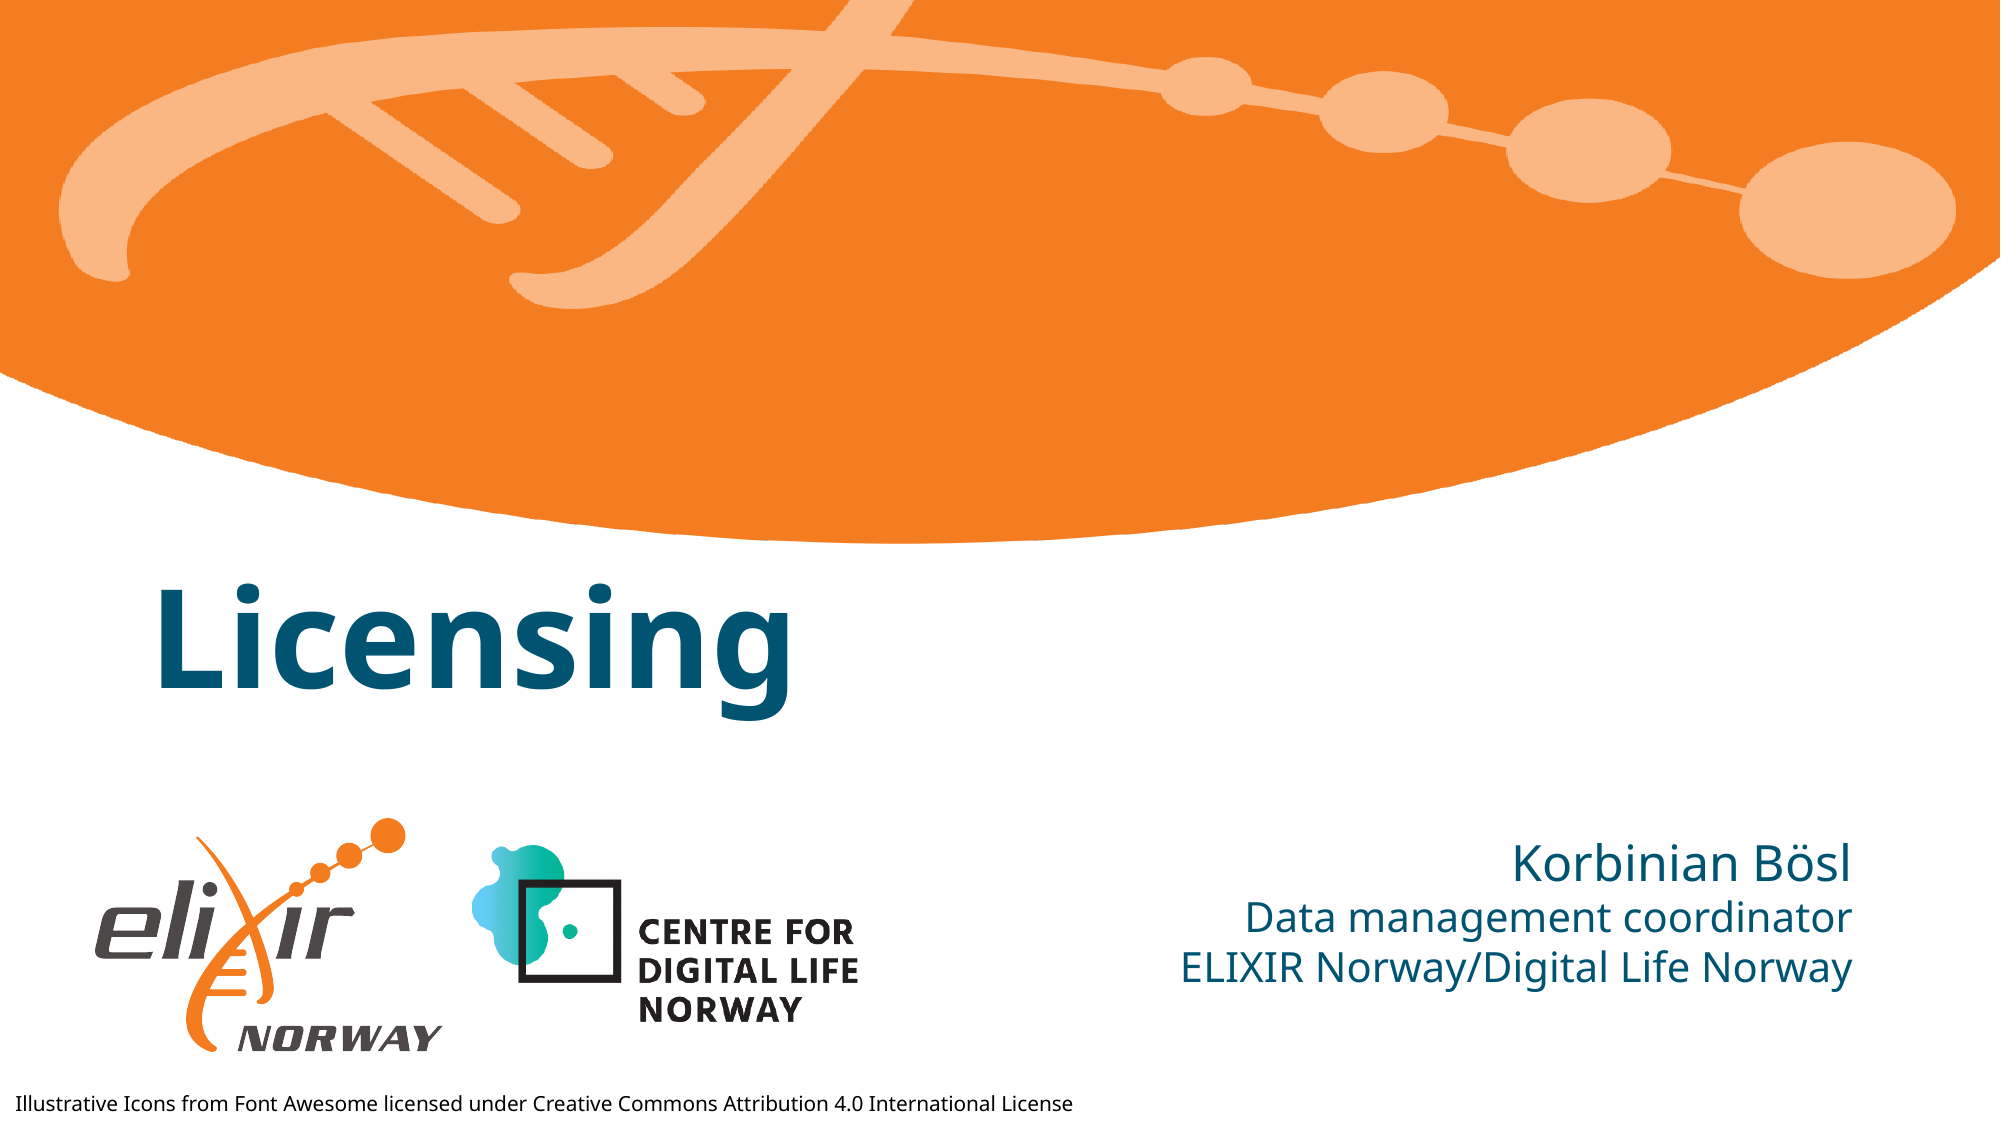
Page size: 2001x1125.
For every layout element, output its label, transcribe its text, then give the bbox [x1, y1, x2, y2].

list Korbinian Bösl Data management coordinator ELIXIR Norway/Digital Life Norway [1112, 771, 1853, 1028]
text_box Illustrative Icons from Font Awesome licensed under Creative Commons Attribution 4.0 International License [0, 1076, 1536, 1125]
title Licensing [149, 550, 1850, 752]
picture [472, 845, 863, 1028]
picture [95, 818, 443, 1052]
